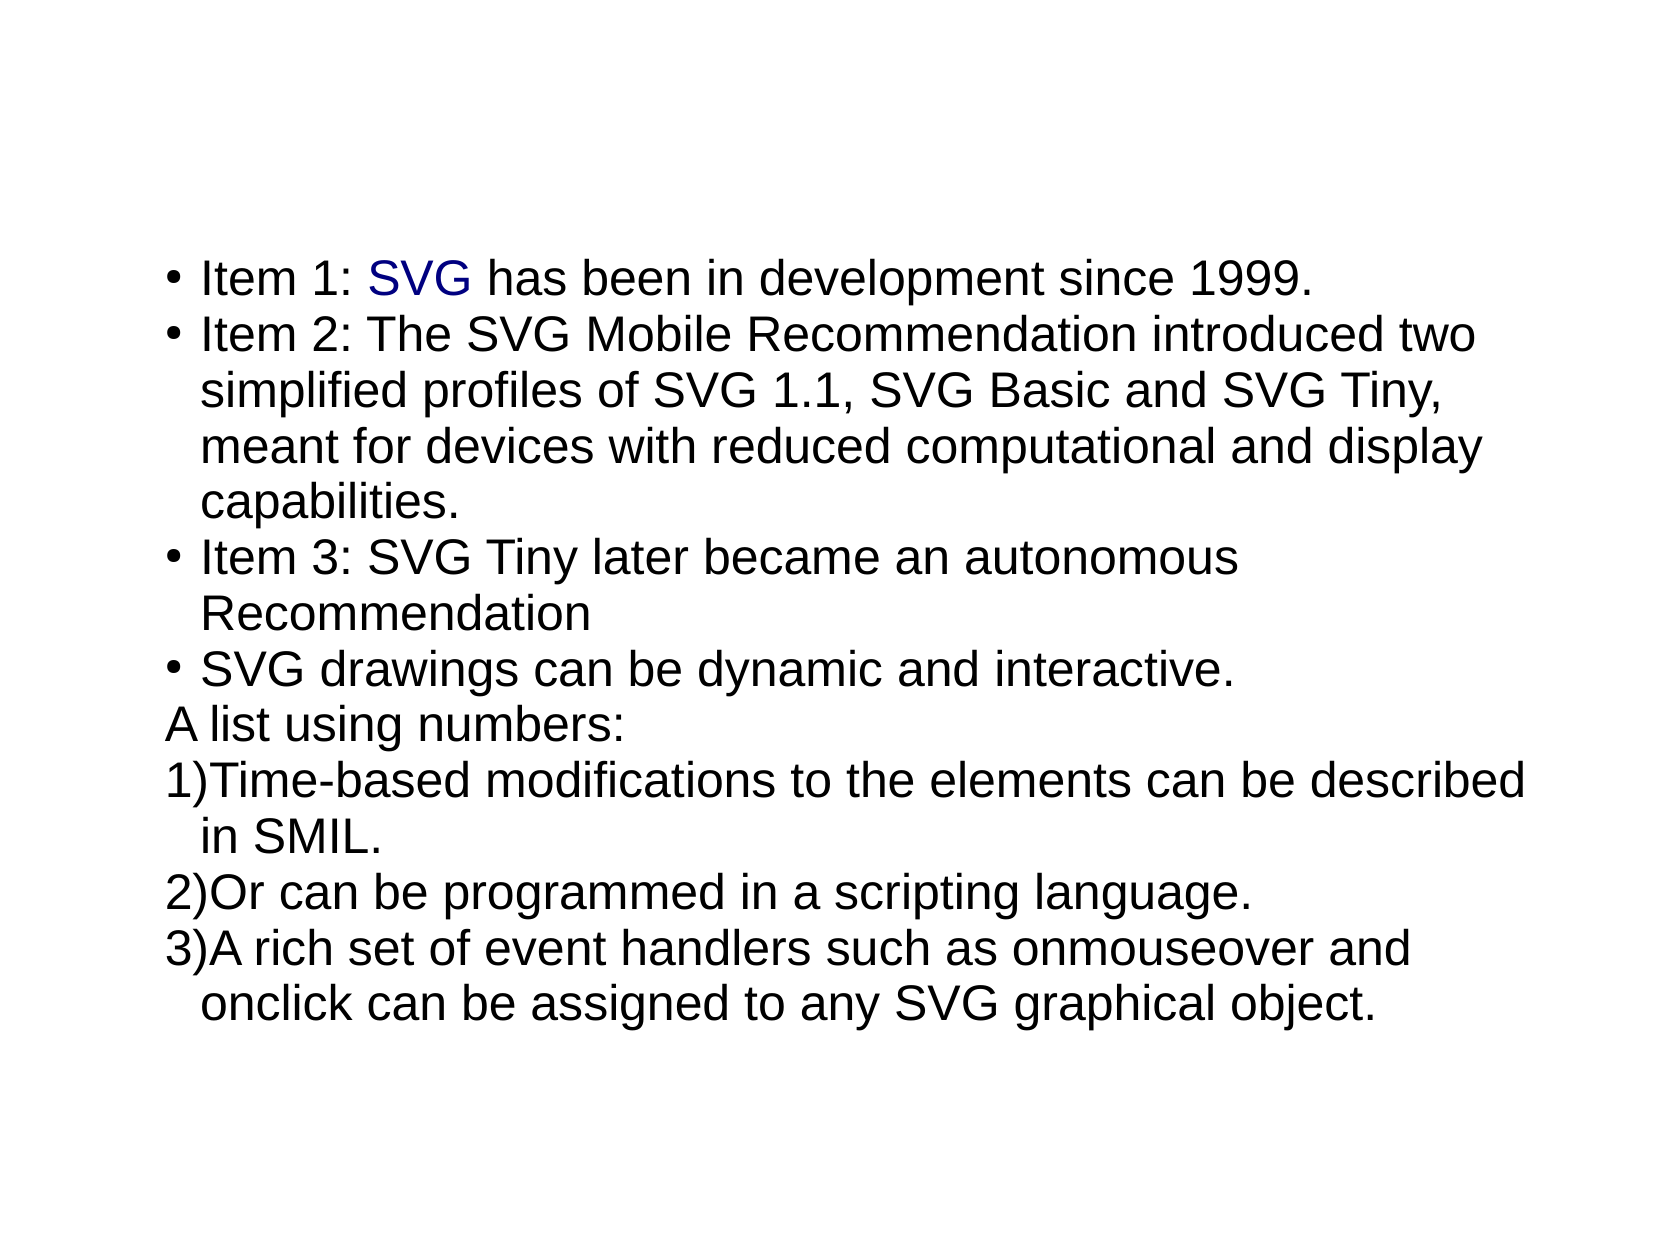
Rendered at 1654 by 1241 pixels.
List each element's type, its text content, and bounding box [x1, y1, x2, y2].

text_box Item 1: SVG has been in development since 1999. Item 2: The SVG Mobile Recommendation introduced two simplified profiles of SVG 1.1, SVG Basic and SVG Tiny, meant for devices with reduced computational and display capabilities. Item 3: SVG Tiny later became an autonomous Recommendation SVG drawings can be dynamic and interactive. A list using numbers: Time-based modifications to the elements can be described in SMIL. Or can be programmed in a scripting language. A rich set of event handlers such as onmouseover and onclick can be assigned to any SVG graphical object. [149, 243, 1545, 1241]
